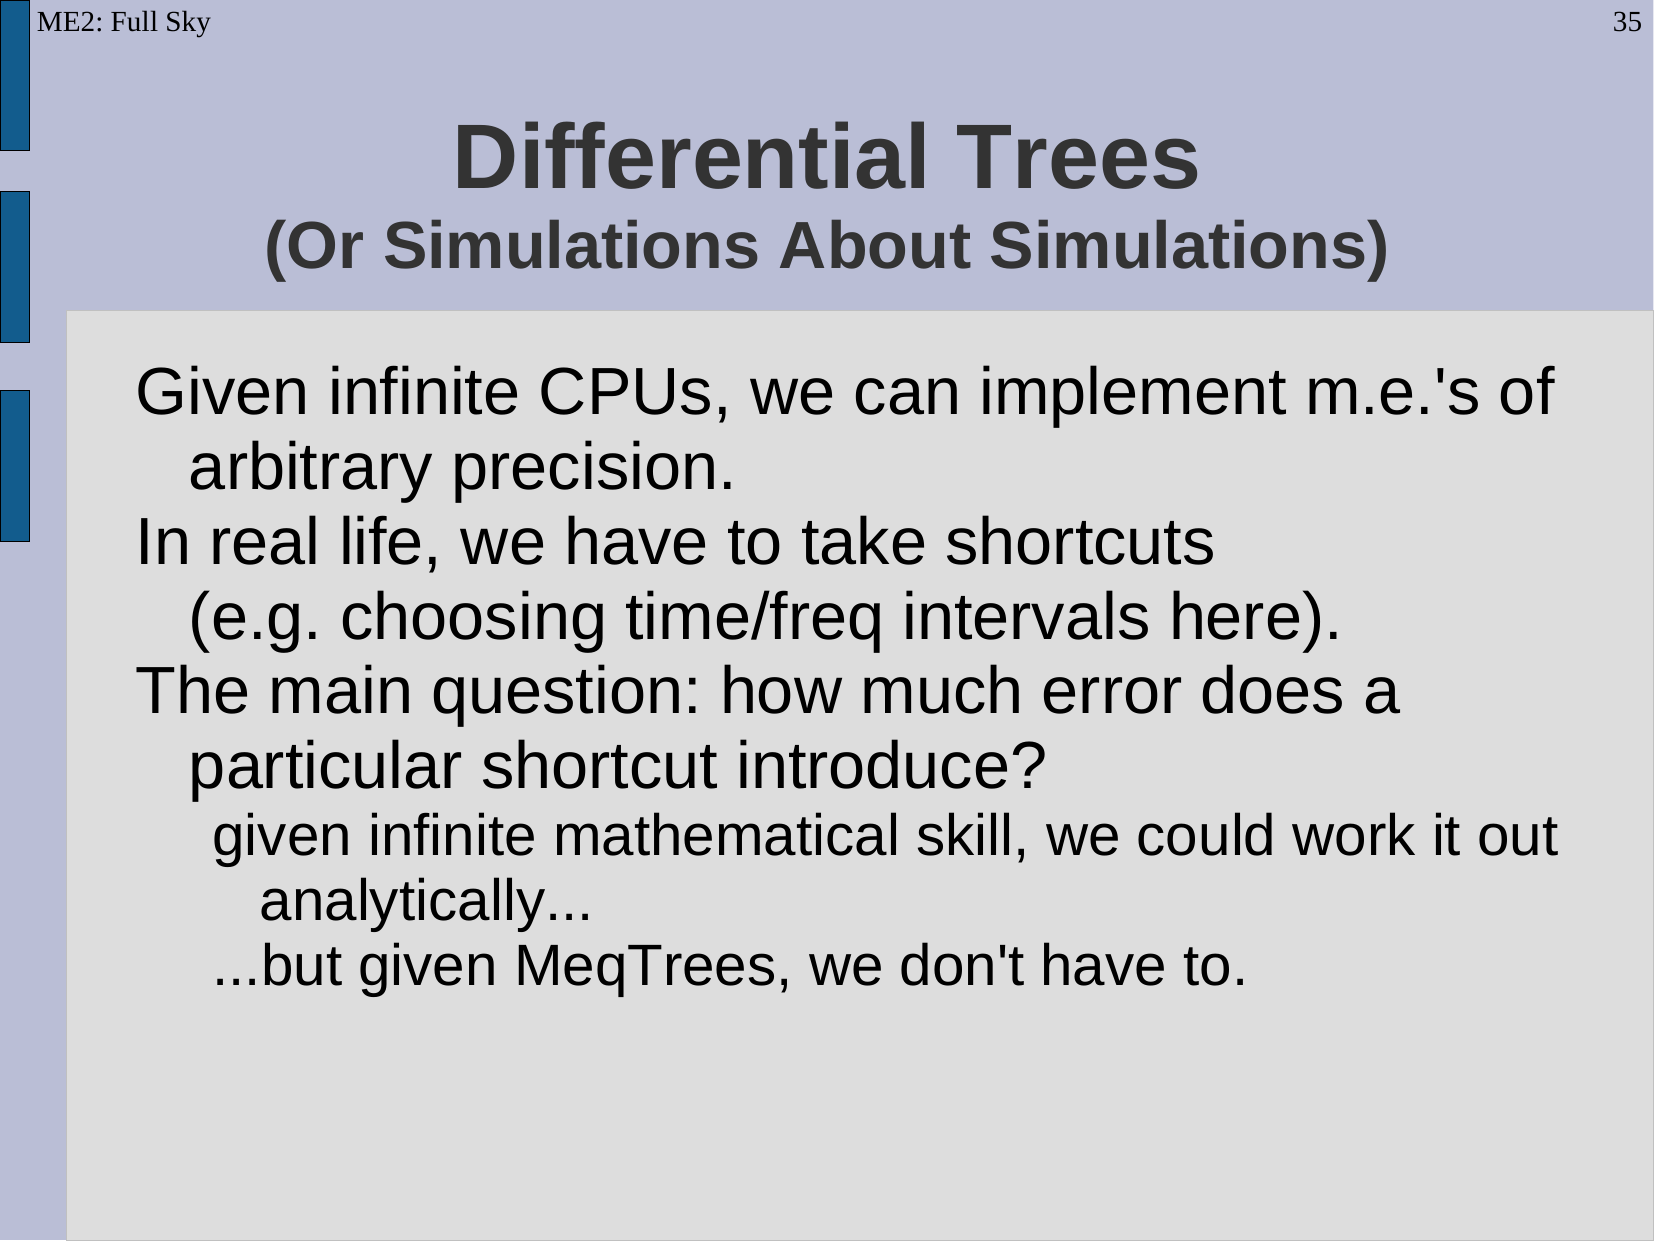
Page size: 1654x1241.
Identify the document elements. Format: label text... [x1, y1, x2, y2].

list Given infinite CPUs, we can implement m.e.'s of arbitrary precision. In real life, we have to take shortcuts (e.g. choosing time/freq intervals here). The main question: how much error does a particular shortcut introduce? given infinite mathematical skill, we could work it out analytically... ...but given MeqTrees, we don't have to. [118, 354, 1595, 1025]
title Differential Trees (Or Simulations About Simulations) [121, 91, 1534, 299]
